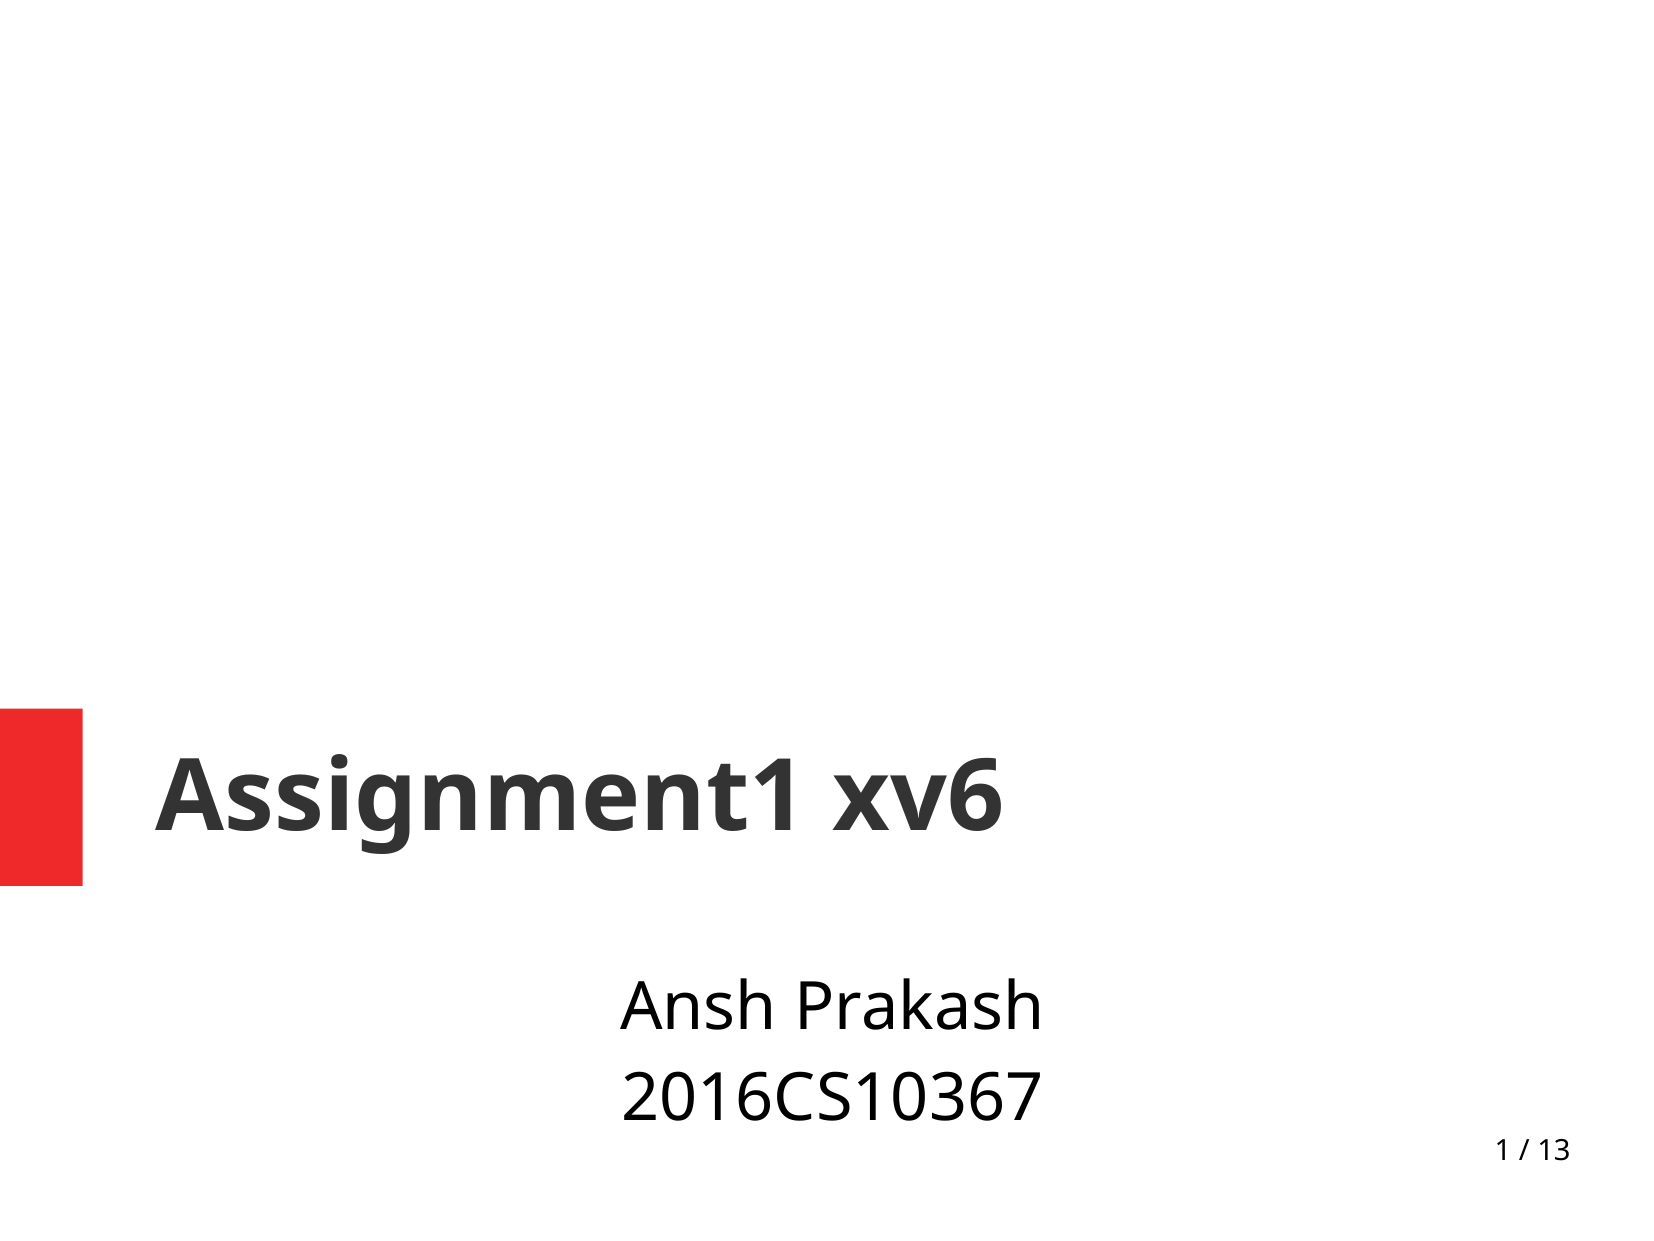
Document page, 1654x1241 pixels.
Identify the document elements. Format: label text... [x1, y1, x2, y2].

subtitle Ansh Prakash 2016CS10367 [129, 968, 1536, 1130]
title Assignment1 xv6 [129, 655, 1536, 928]
